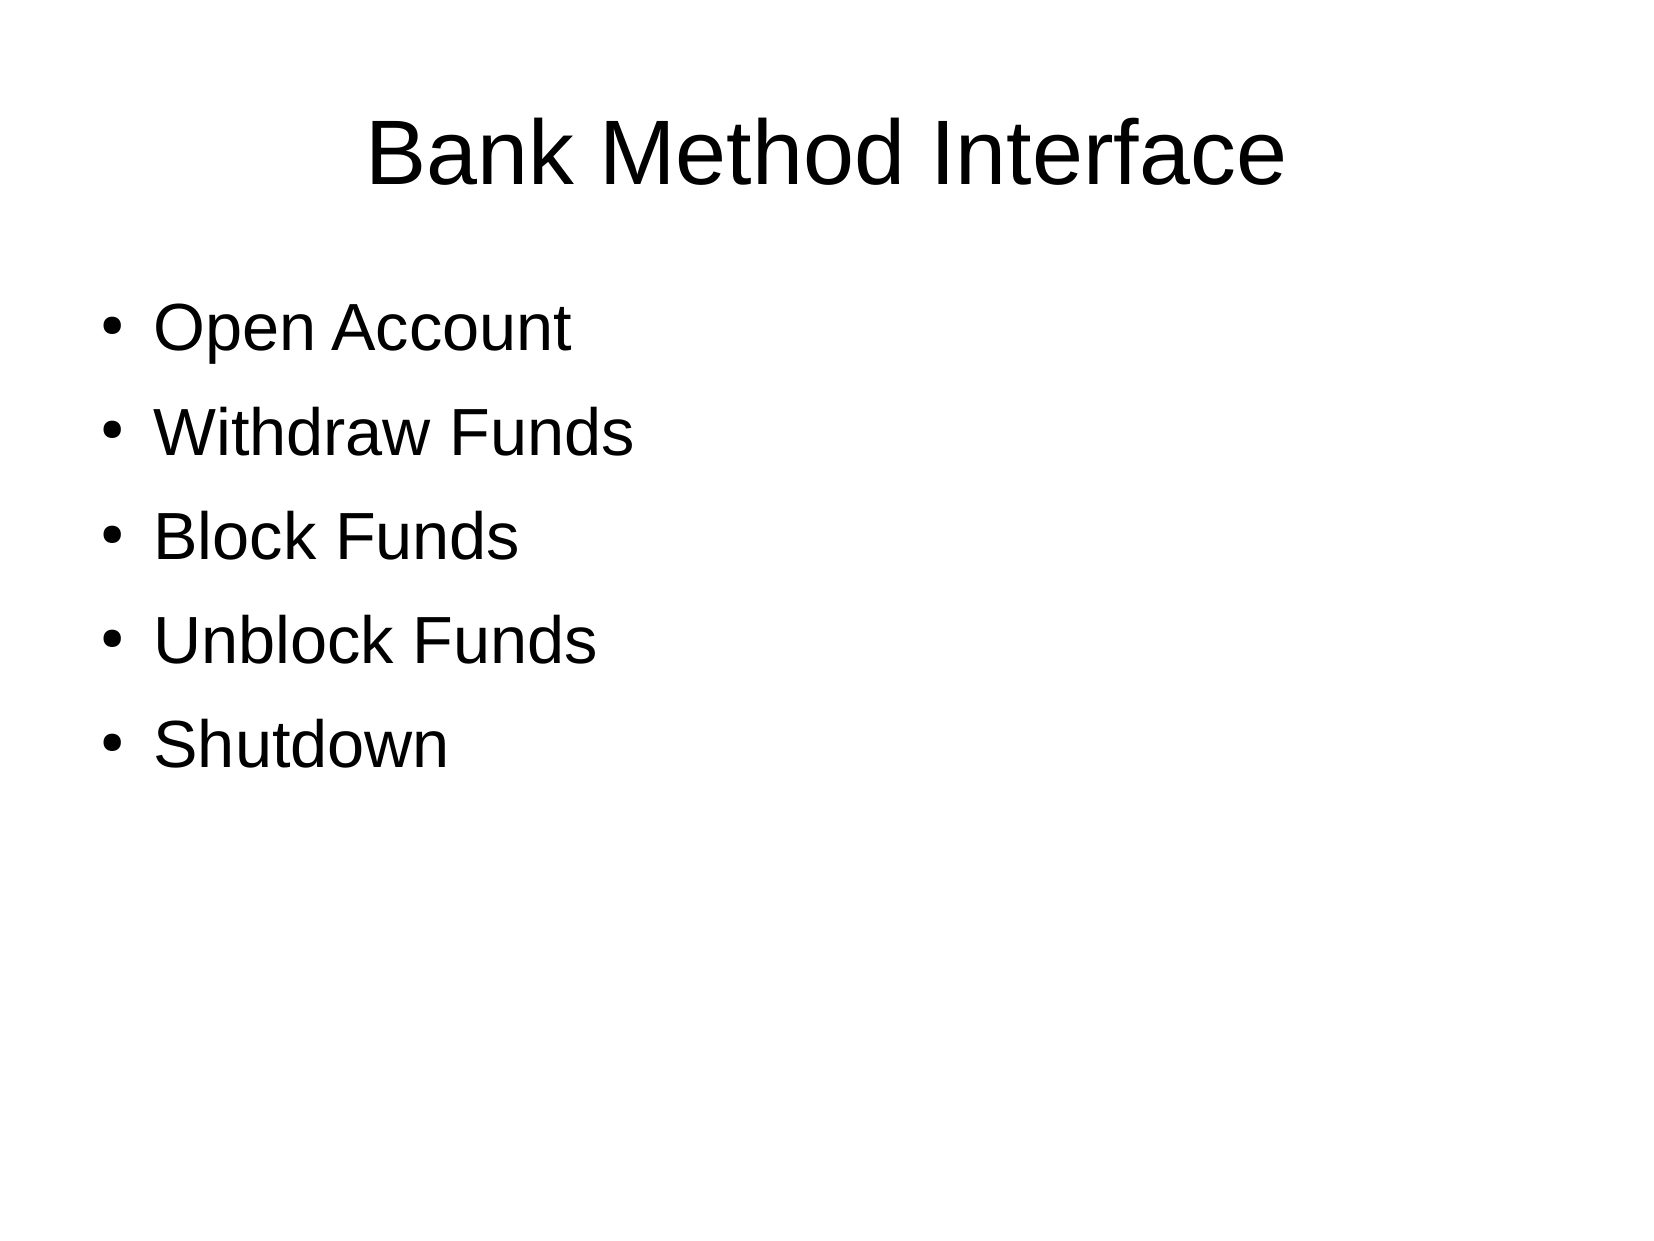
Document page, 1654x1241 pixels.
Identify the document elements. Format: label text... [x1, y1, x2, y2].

list Open Account Withdraw Funds Block Funds Unblock Funds Shutdown [82, 290, 1571, 1010]
title Bank Method Interface [82, 49, 1571, 257]
